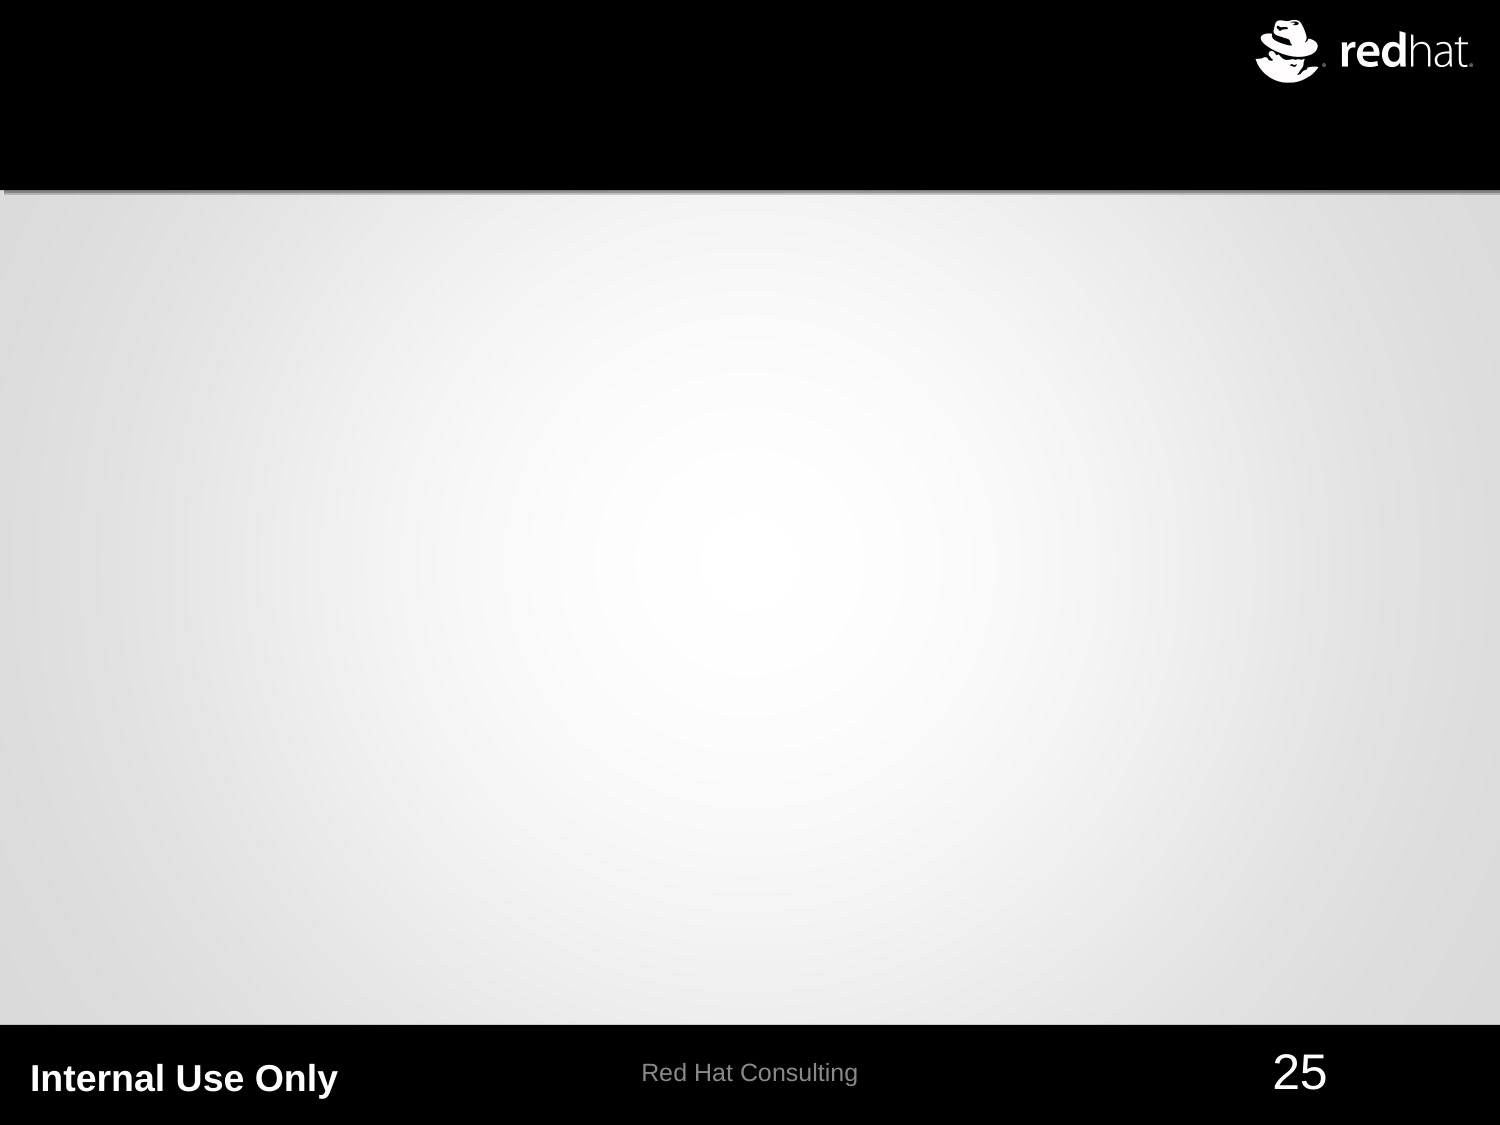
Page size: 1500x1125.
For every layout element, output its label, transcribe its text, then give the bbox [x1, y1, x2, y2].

text_box Red Hat Consulting [512, 1042, 988, 1103]
picture [1254, 12, 1476, 88]
picture [0, 191, 1500, 1024]
text_box <number> [1257, 1042, 1426, 1103]
